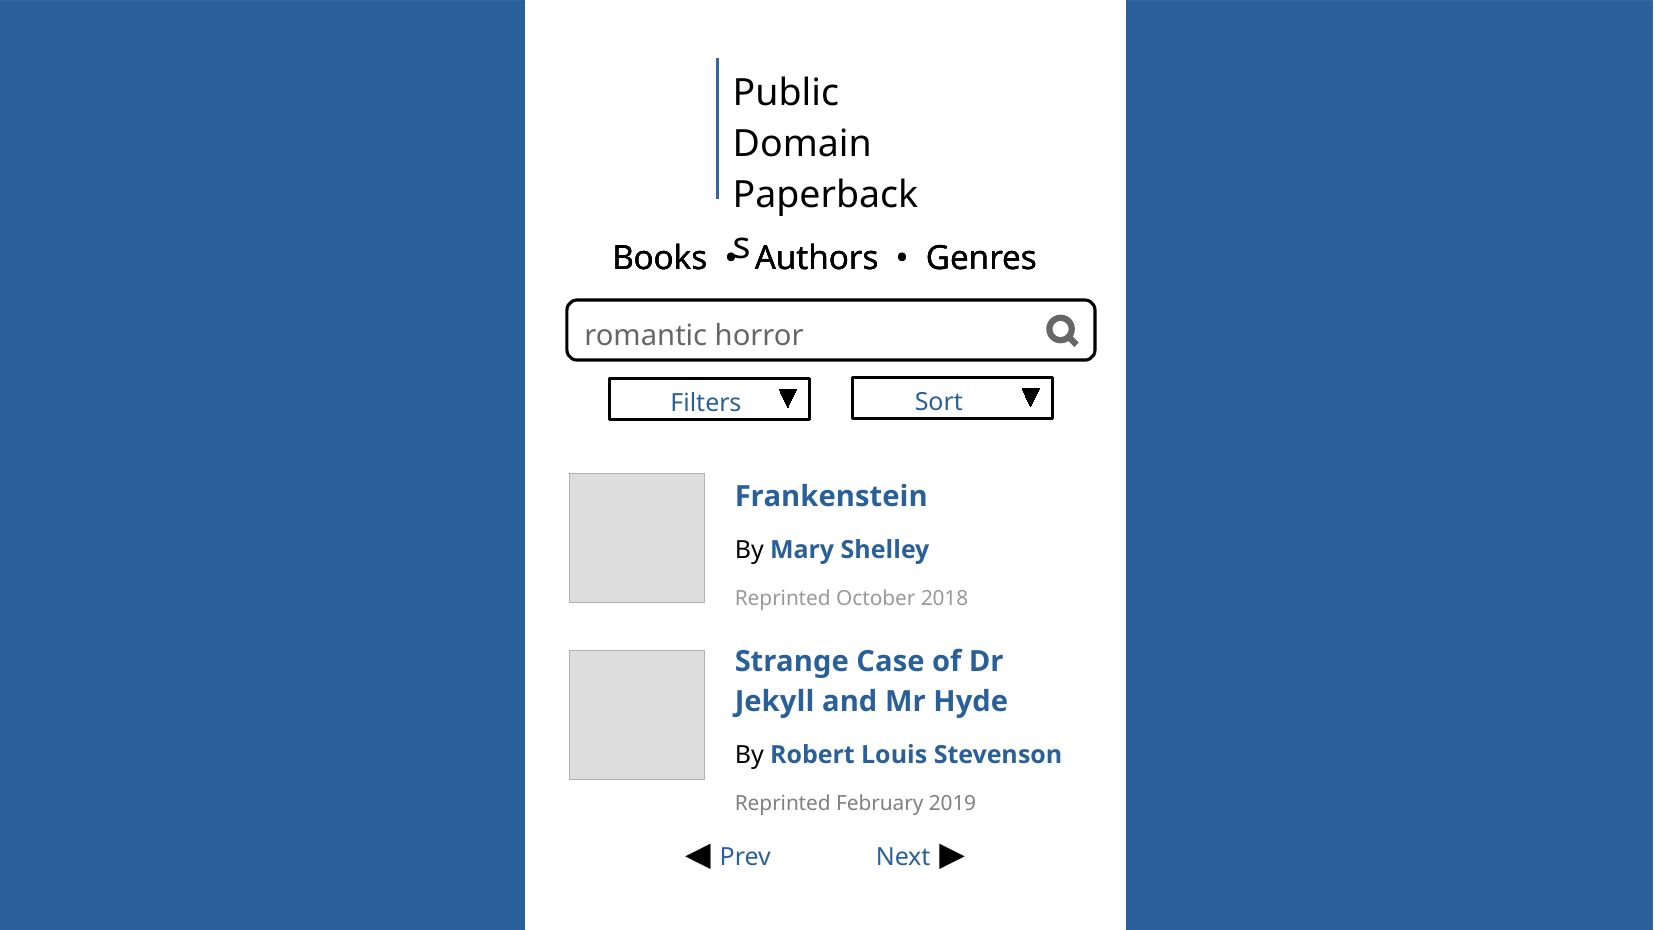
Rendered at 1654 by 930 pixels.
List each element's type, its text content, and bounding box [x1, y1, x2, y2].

text_box Frankenstein By Mary Shelley Reprinted October 2018 [720, 467, 1096, 595]
text_box Filters [655, 377, 757, 420]
text_box Books • Authors • Genres [525, 226, 1126, 284]
text_box Public Domain Paperbacks [717, 58, 943, 200]
text_box Strange Case of Dr Jekyll and Mr Hyde By Robert Louis Stevenson Reprinted February 2019 [720, 633, 1096, 793]
text_box ◀ Prev Next ▶ [525, 822, 1126, 880]
text_box romantic horror [569, 307, 900, 355]
text_box [0, 0, 1653, 930]
text_box Sort [900, 376, 998, 420]
